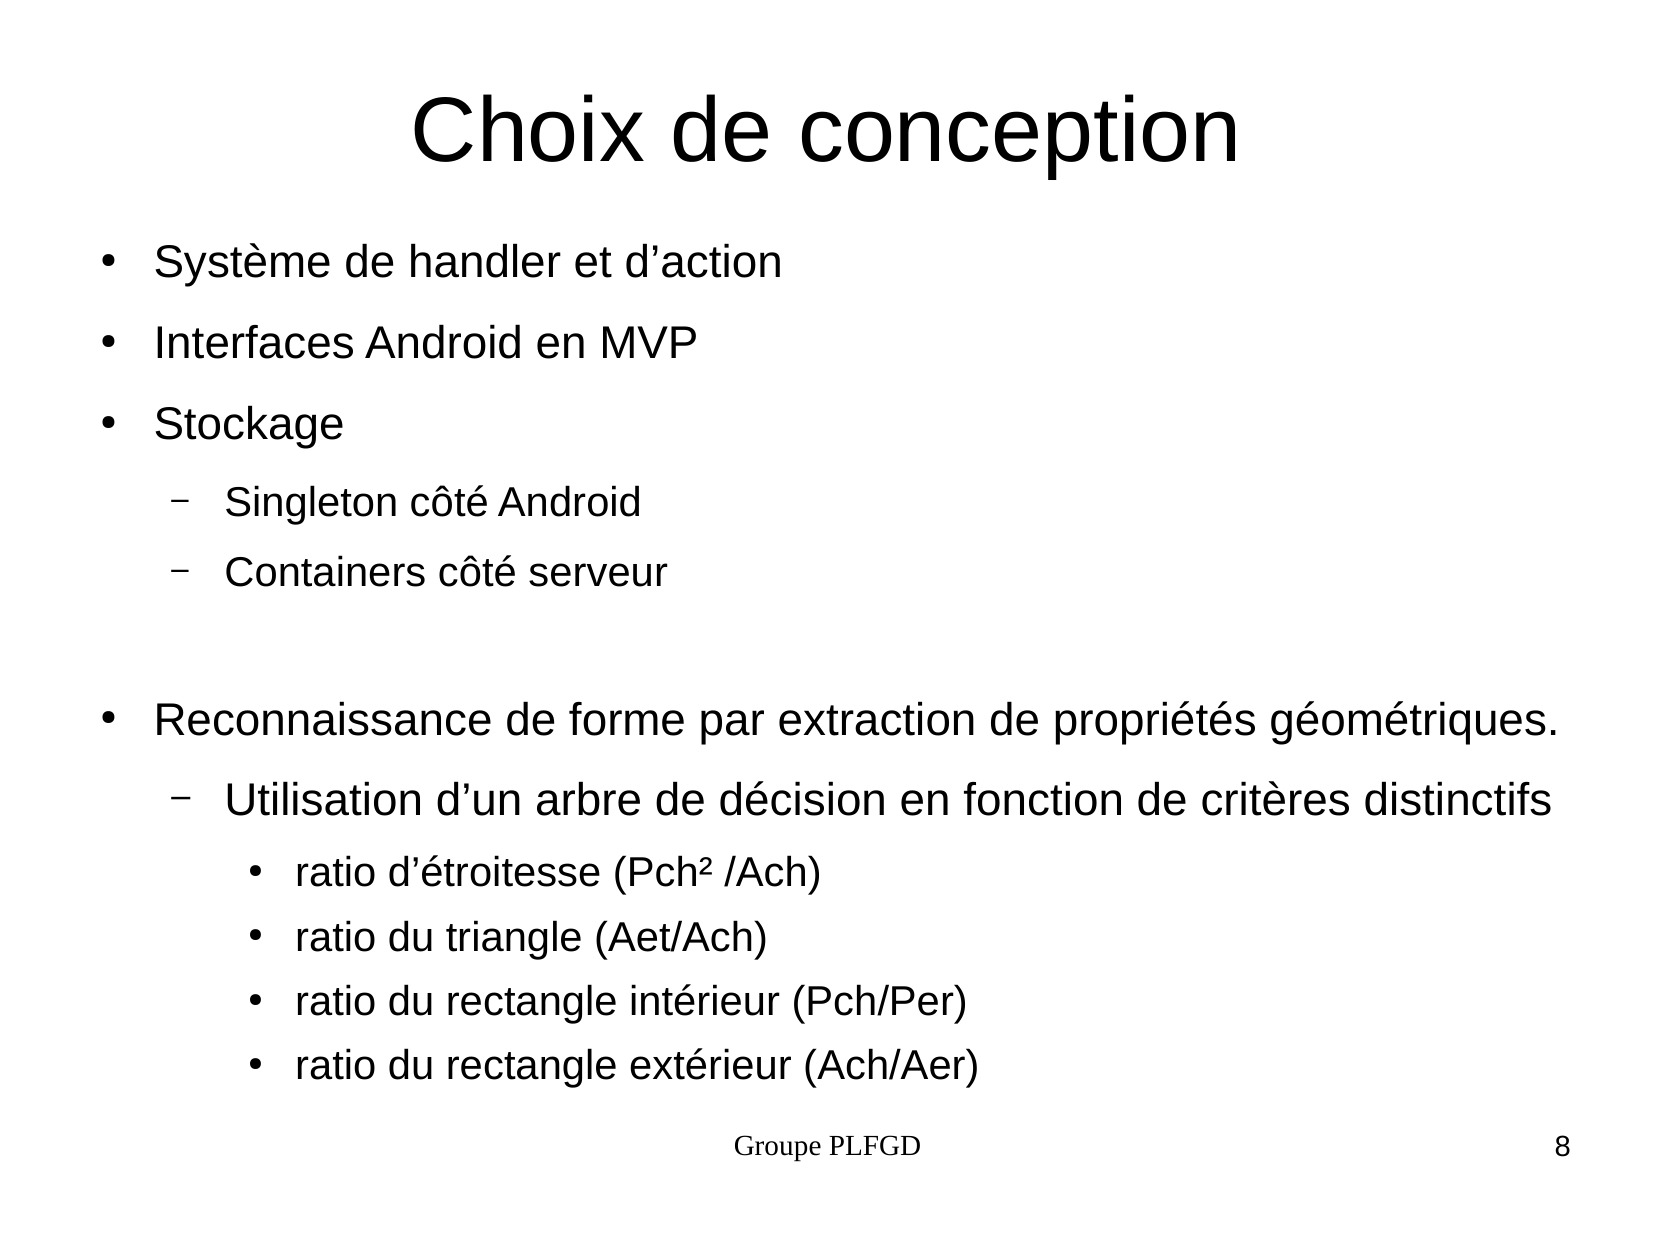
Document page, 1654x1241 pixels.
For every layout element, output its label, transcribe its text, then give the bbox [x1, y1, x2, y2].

list Système de handler et d’action Interfaces Android en MVP Stockage Singleton côté Android Containers côté serveur Reconnaissance de forme par extraction de propriétés géométriques. Utilisation d’un arbre de décision en fonction de critères distinctifs ratio d’étroitesse (Pch² /Ach) ratio du triangle (Aet/Ach) ratio du rectangle intérieur (Pch/Per) ratio du rectangle extérieur (Ach/Aer) [82, 236, 1571, 1089]
title Choix de conception [82, 23, 1571, 236]
